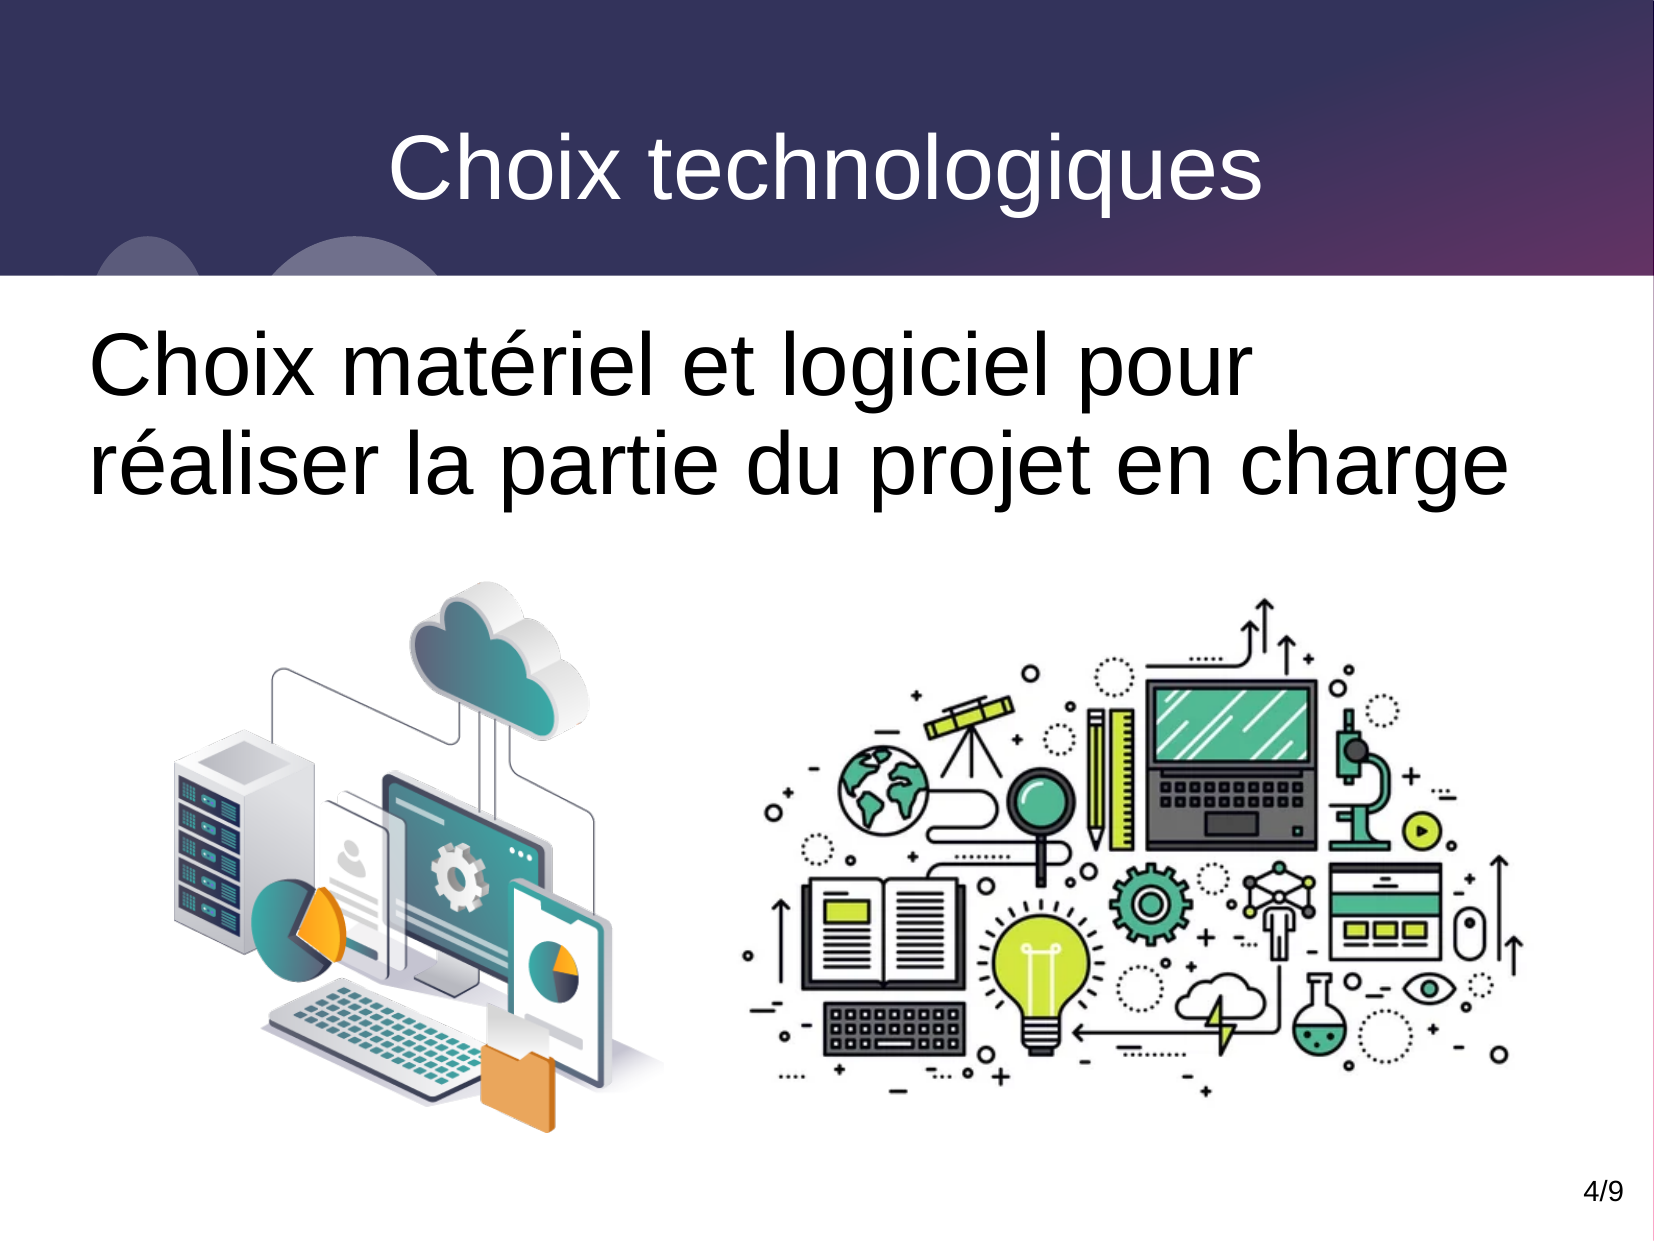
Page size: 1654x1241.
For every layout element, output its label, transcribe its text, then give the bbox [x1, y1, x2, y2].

subtitle Choix matériel et logiciel pour réaliser la partie du projet en charge [88, 314, 1565, 1103]
title Choix technologiques [88, 59, 1565, 276]
picture [174, 531, 1602, 1176]
